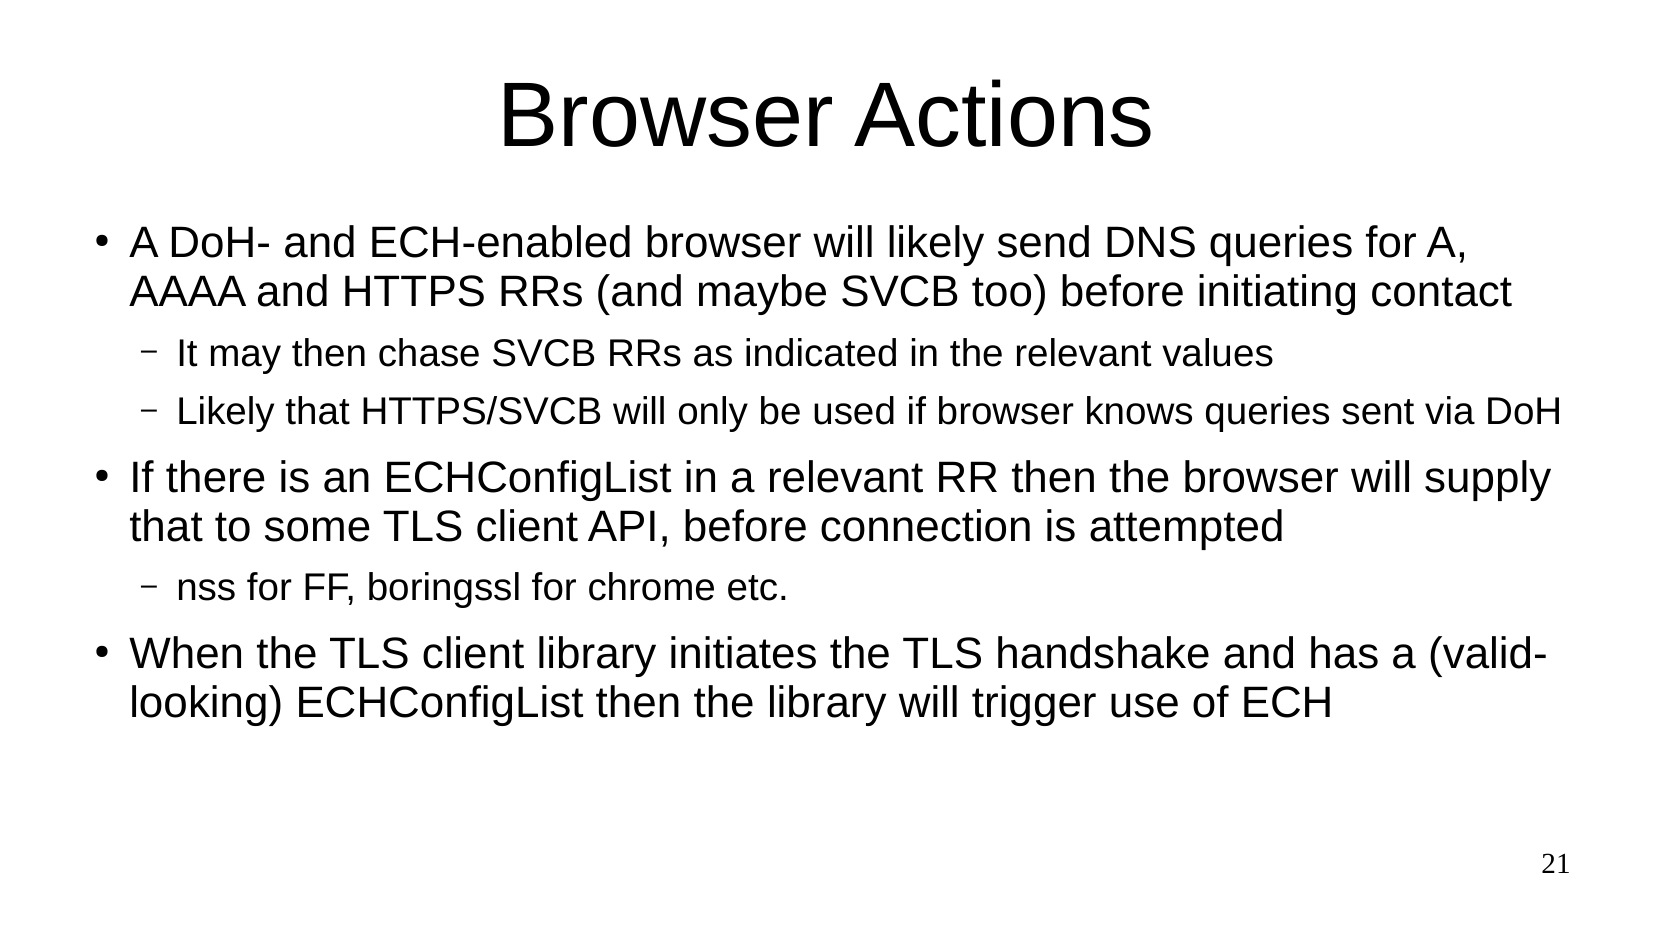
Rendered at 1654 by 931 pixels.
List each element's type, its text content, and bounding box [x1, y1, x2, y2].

list A DoH- and ECH-enabled browser will likely send DNS queries for A, AAAA and HTTPS RRs (and maybe SVCB too) before initiating contact It may then chase SVCB RRs as indicated in the relevant values Likely that HTTPS/SVCB will only be used if browser knows queries sent via DoH If there is an ECHConfigList in a relevant RR then the browser will supply that to some TLS client API, before connection is attempted nss for FF, boringssl for chrome etc. When the TLS client library initiates the TLS handshake and has a (valid-looking) ECHConfigList then the library will trigger use of ECH [82, 217, 1571, 758]
title Browser Actions [82, 37, 1571, 193]
